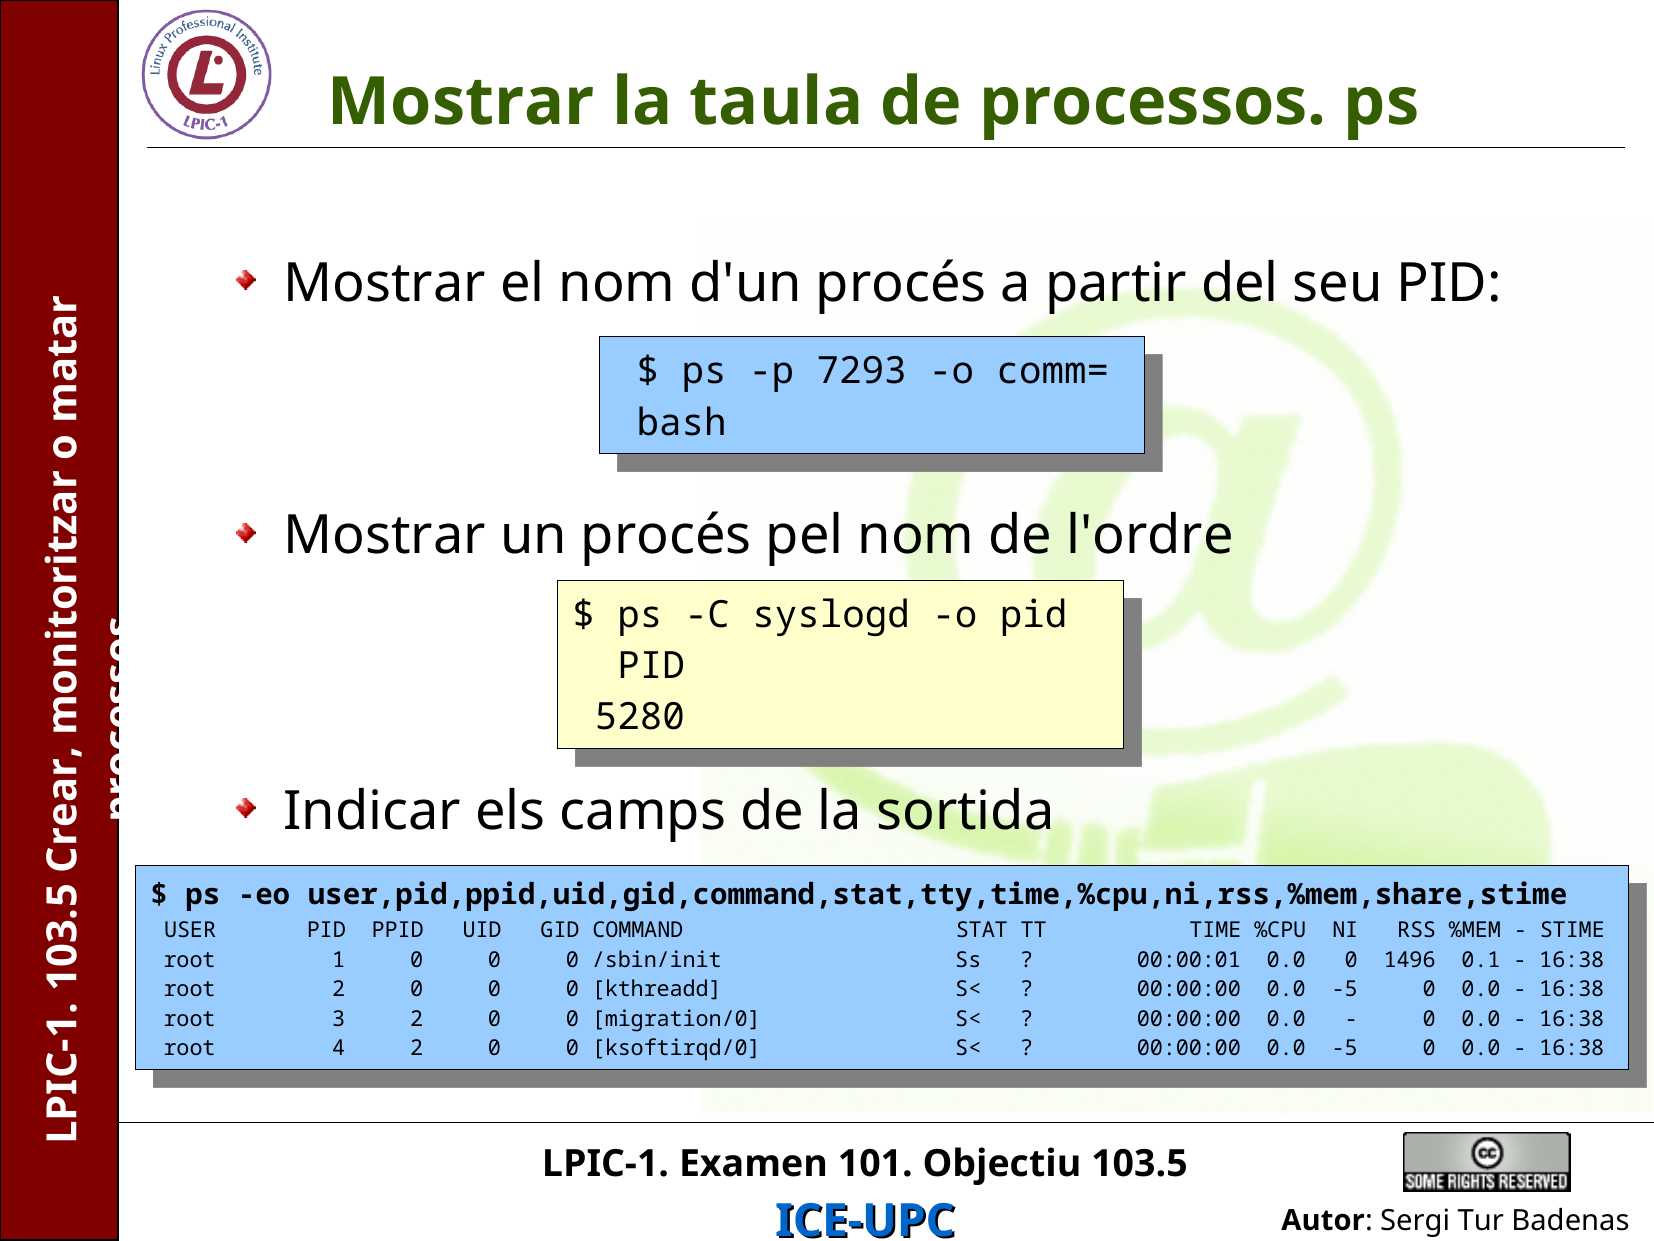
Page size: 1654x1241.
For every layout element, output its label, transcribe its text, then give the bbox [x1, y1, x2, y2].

text_box $ ps -C syslogd -o pid PID 5280 [557, 580, 1124, 708]
picture [135, 5, 277, 55]
text_box $ ps -p 7293 -o comm= bash [599, 336, 1145, 450]
list Mostrar el nom d'un procés a partir del seu PID: Mostrar un procés pel nom de l'ordre Indicar els camps de la sortida [141, 242, 1630, 883]
text_box $ ps -eo user,pid,ppid,uid,gid,command,stat,tty,time,%cpu,ni,rss,%mem,share,stime USER PID PPID UID GID COMMAND STAT TT TIME %CPU NI RSS %MEM - STIME root 1 0 0 0 /sbin/init Ss ? 00:00:01 0.0 0 1496 0.1 - 16:38 root 2 0 0 0 [kthreadd] S< ? 00:00:00 0.0 -5 0 0.0 - 16:38 root 3 2 0 0 [migration/0] S< ? 00:00:00 0.0 - 0 0.0 - 16:38 root 4 2 0 0 [ksoftirqd/0] S< ? 00:00:00 0.0 -5 0 0.0 - 16:38 [135, 865, 1629, 1030]
picture [1403, 1132, 1571, 1192]
title Mostrar la taula de processos. ps [129, 55, 1619, 142]
picture [700, 217, 1654, 1113]
